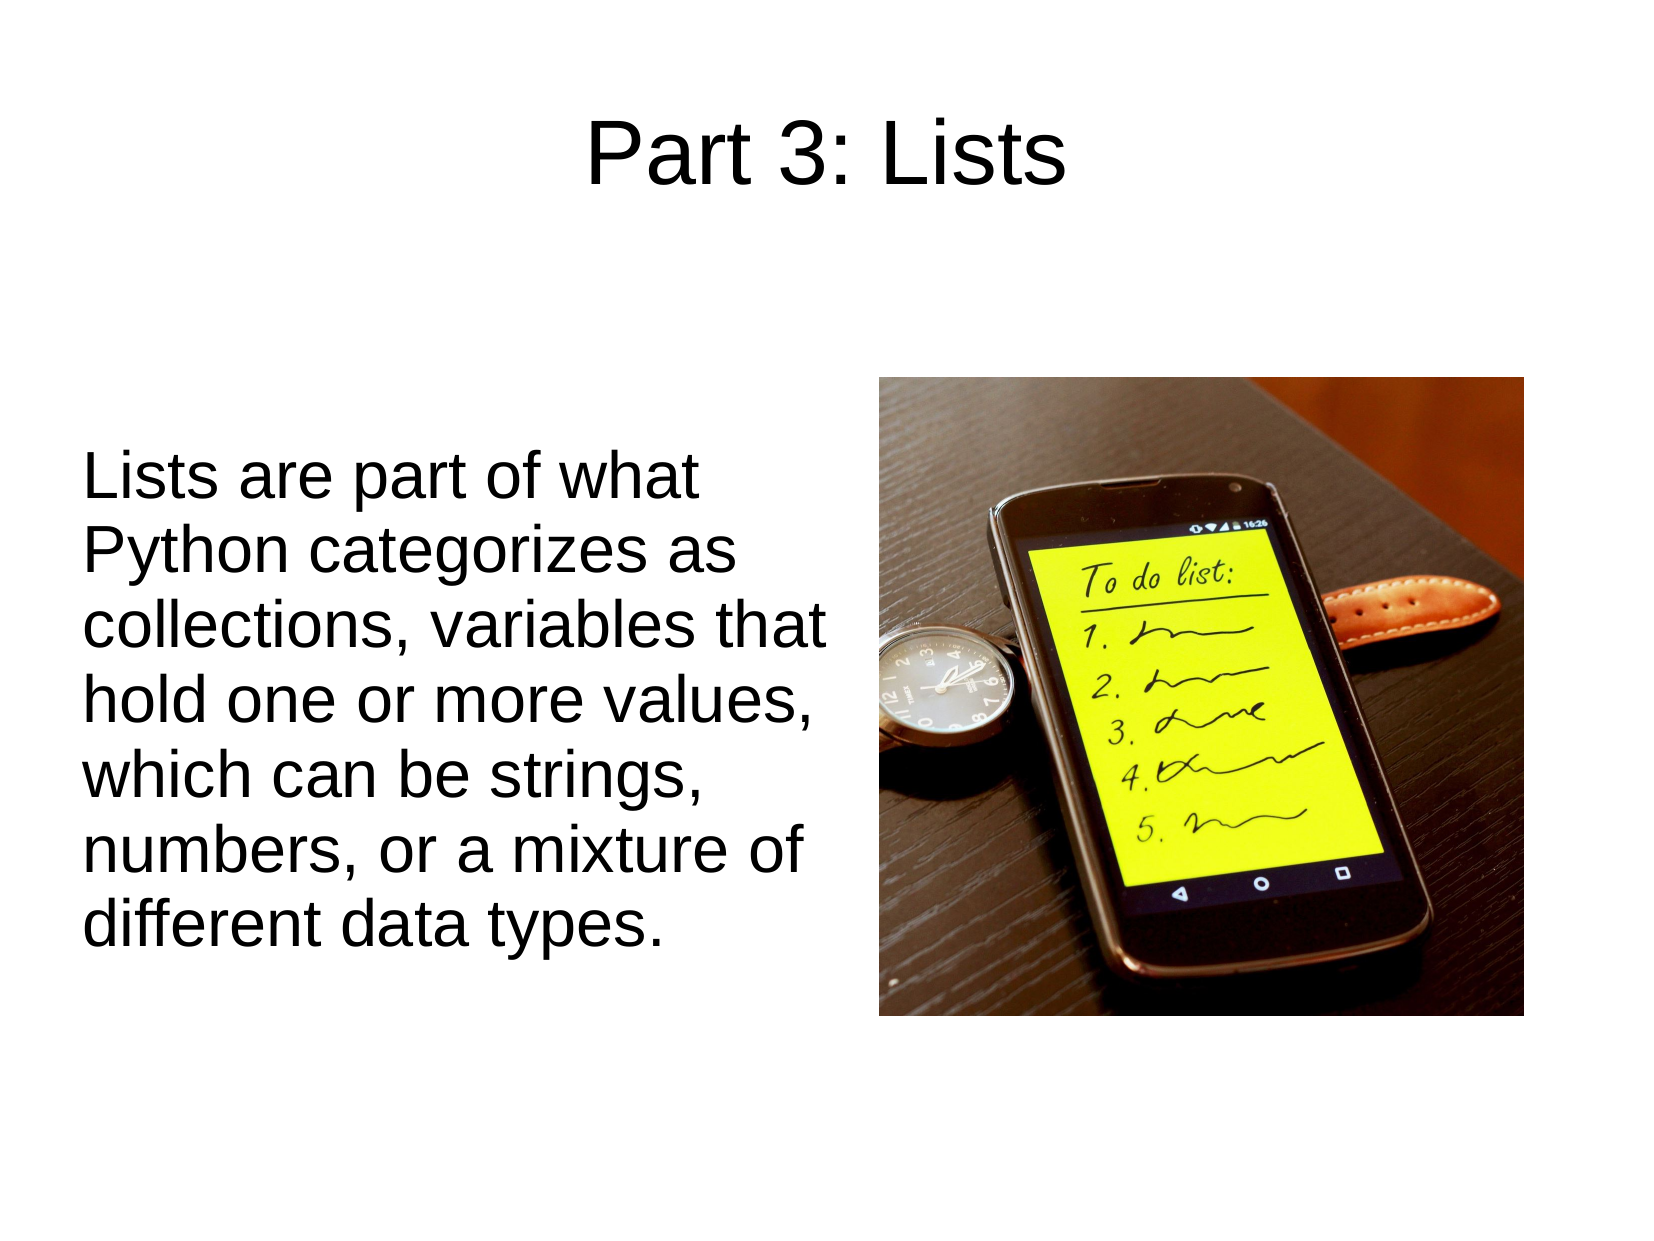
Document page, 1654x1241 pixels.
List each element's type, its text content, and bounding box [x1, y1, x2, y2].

picture [879, 377, 1524, 1016]
title Part 3: Lists [82, 49, 1571, 257]
subtitle Lists are part of what Python categorizes as collections, variables that hold one or more values, which can be strings, numbers, or a mixture of different data types. [82, 290, 1571, 1109]
